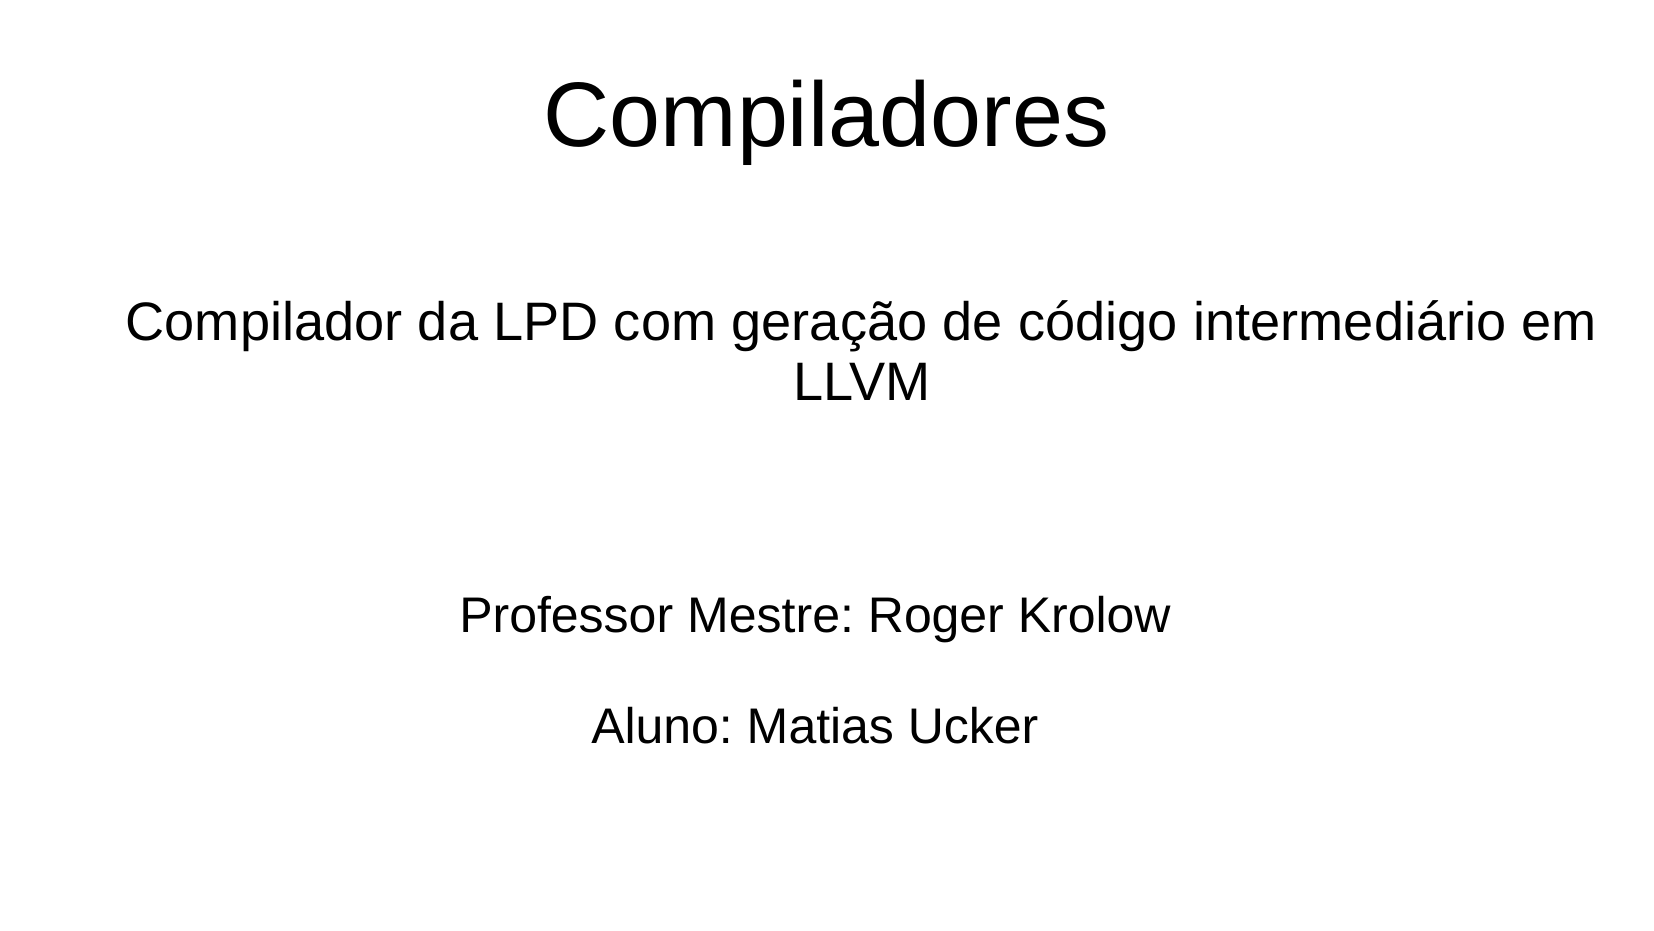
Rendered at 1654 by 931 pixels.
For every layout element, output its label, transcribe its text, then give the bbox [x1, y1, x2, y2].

text_box Professor Mestre: Roger Krolow Aluno: Matias Ucker [70, 519, 1560, 822]
title Compiladores [82, 37, 1571, 193]
text_box Compilador da LPD com geração de código intermediário em LLVM [118, 200, 1607, 503]
